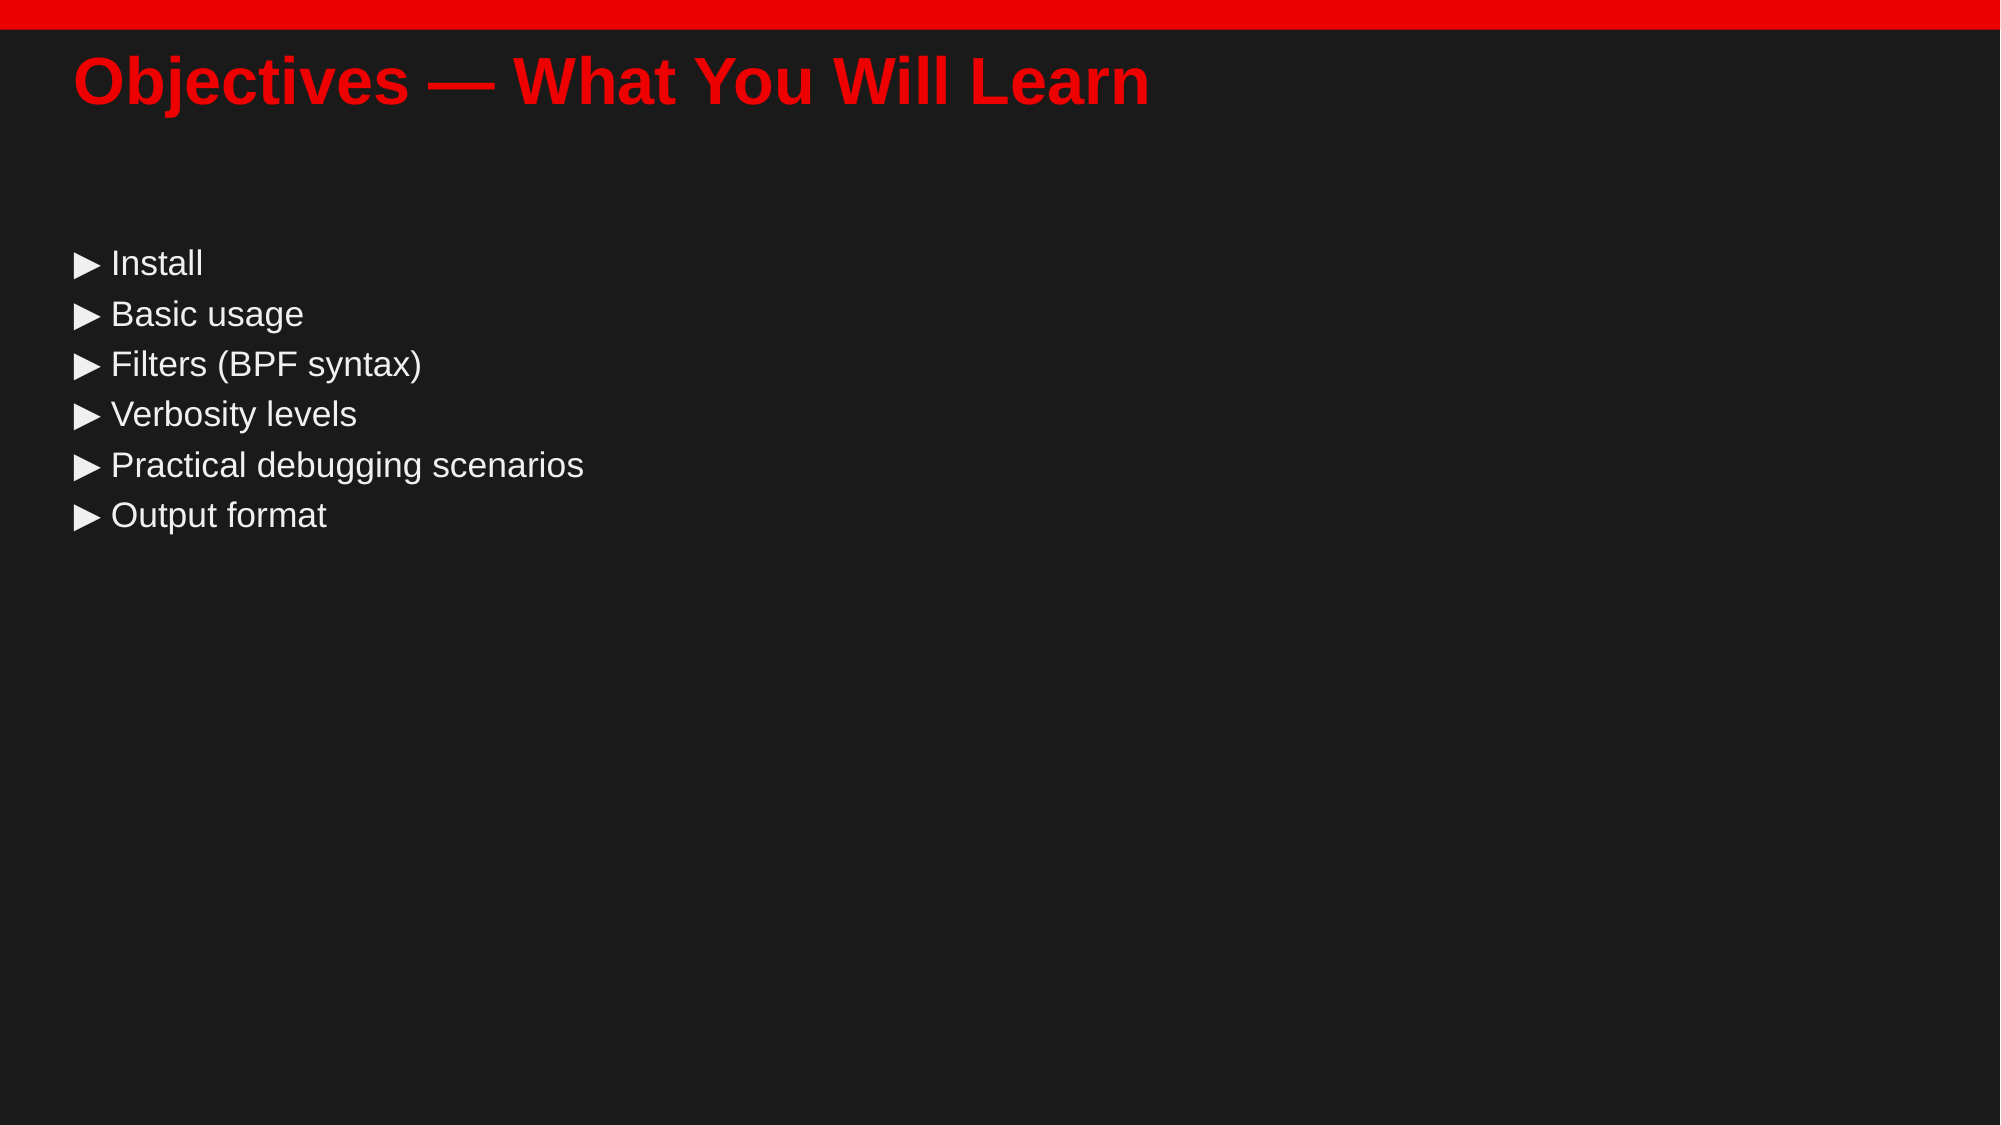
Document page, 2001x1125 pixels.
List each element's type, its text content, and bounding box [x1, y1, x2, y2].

text_box ▶ Install ▶ Basic usage ▶ Filters (BPF syntax) ▶ Verbosity levels ▶ Practical debugging scenarios ▶ Output format [59, 236, 1942, 1037]
text_box [0, 0, 2001, 30]
text_box Objectives — What You Will Learn [59, 36, 1942, 208]
